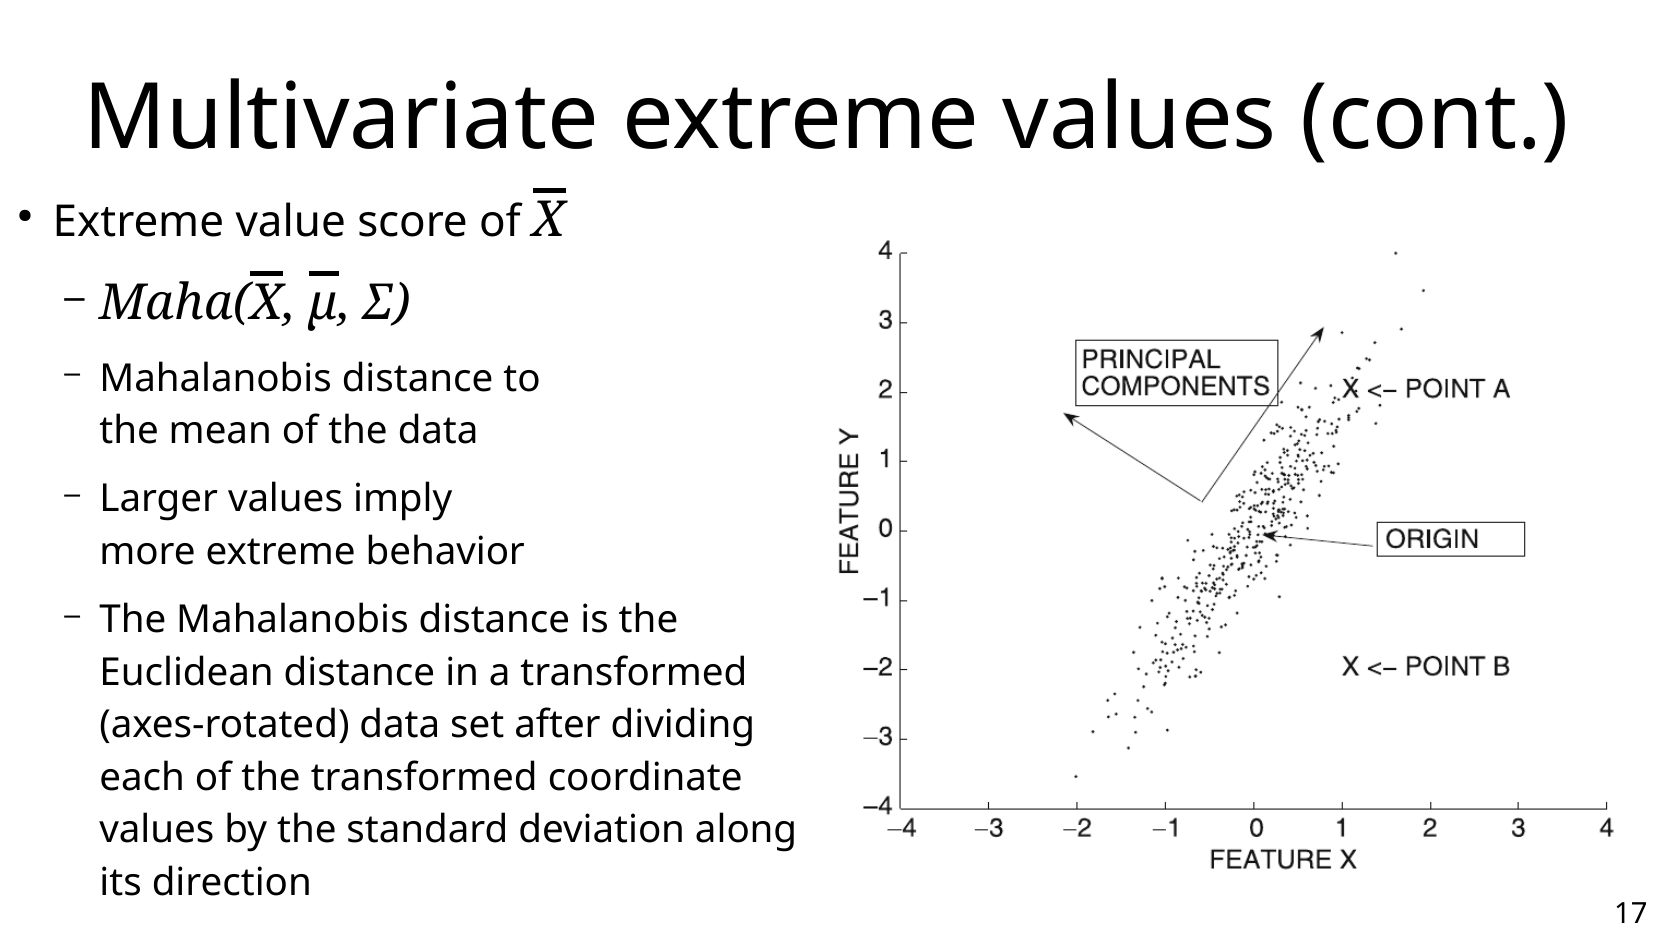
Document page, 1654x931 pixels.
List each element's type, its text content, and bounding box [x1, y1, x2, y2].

title Multivariate extreme values (cont.) [82, 1, 1571, 222]
list Extreme value score of X Maha(X, μ, Σ) Mahalanobis distance to the mean of the data Larger values imply more extreme behavior The Mahalanobis distance is the Euclidean distance in a transformed (axes-rotated) data set after dividing each of the transformed coordinate values by the standard deviation along its direction [5, 183, 826, 908]
picture [822, 222, 1629, 886]
